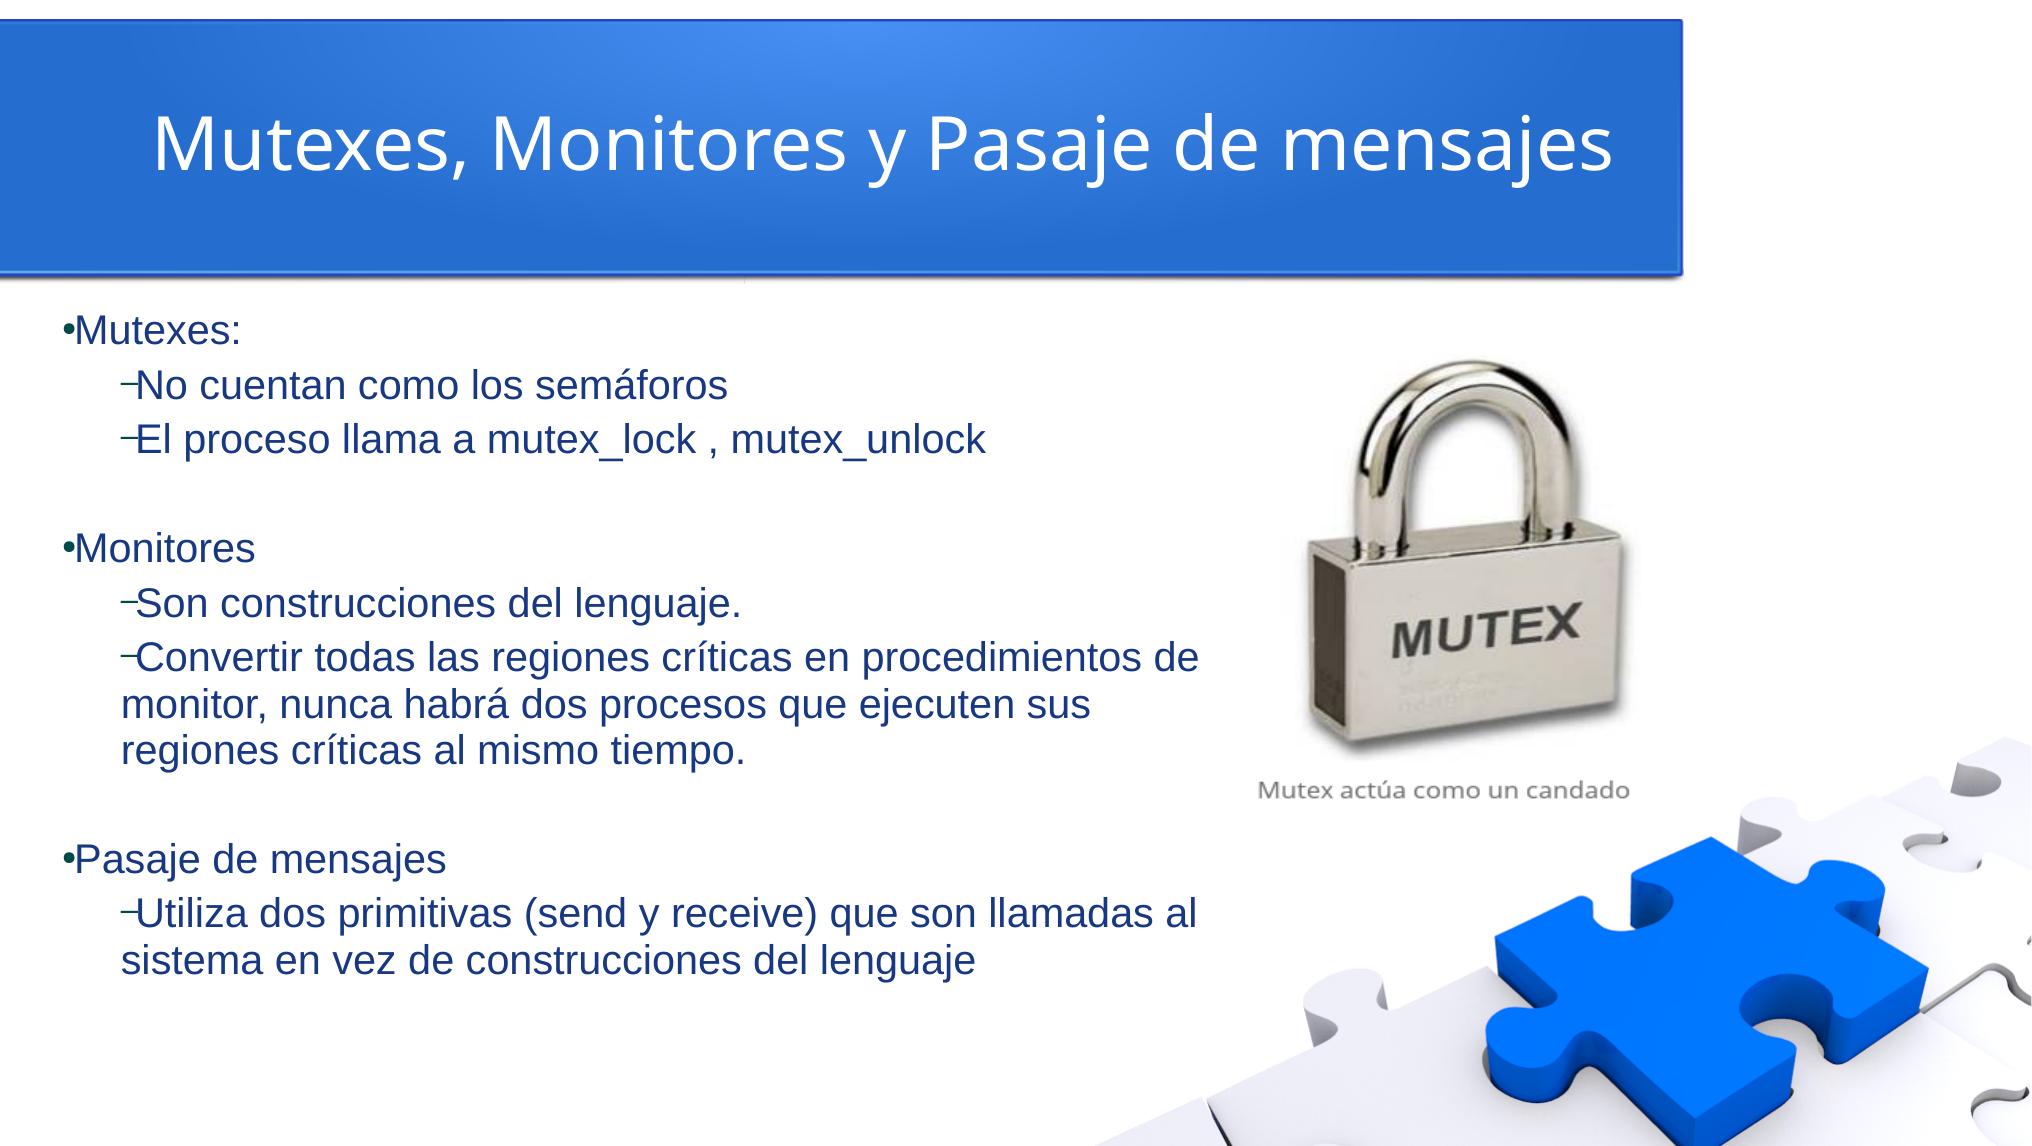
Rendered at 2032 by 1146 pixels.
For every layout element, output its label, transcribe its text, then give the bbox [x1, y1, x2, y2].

picture [1071, 354, 2032, 1146]
picture [0, 19, 1689, 284]
text_box Mutexes: No cuentan como los semáforos El proceso llama a mutex_lock , mutex_unlock Monitores Son construcciones del lenguaje. Convertir todas las regiones críticas en procedimientos de monitor, nunca habrá dos procesos que ejecuten sus regiones críticas al mismo tiempo. Pasaje de mensajes Utiliza dos primitivas (send y receive) que son llamadas al sistema en vez de construcciones del lenguaje [47, 307, 1205, 993]
title Mutexes, Monitores y Pasaje de mensajes [101, 45, 1666, 237]
